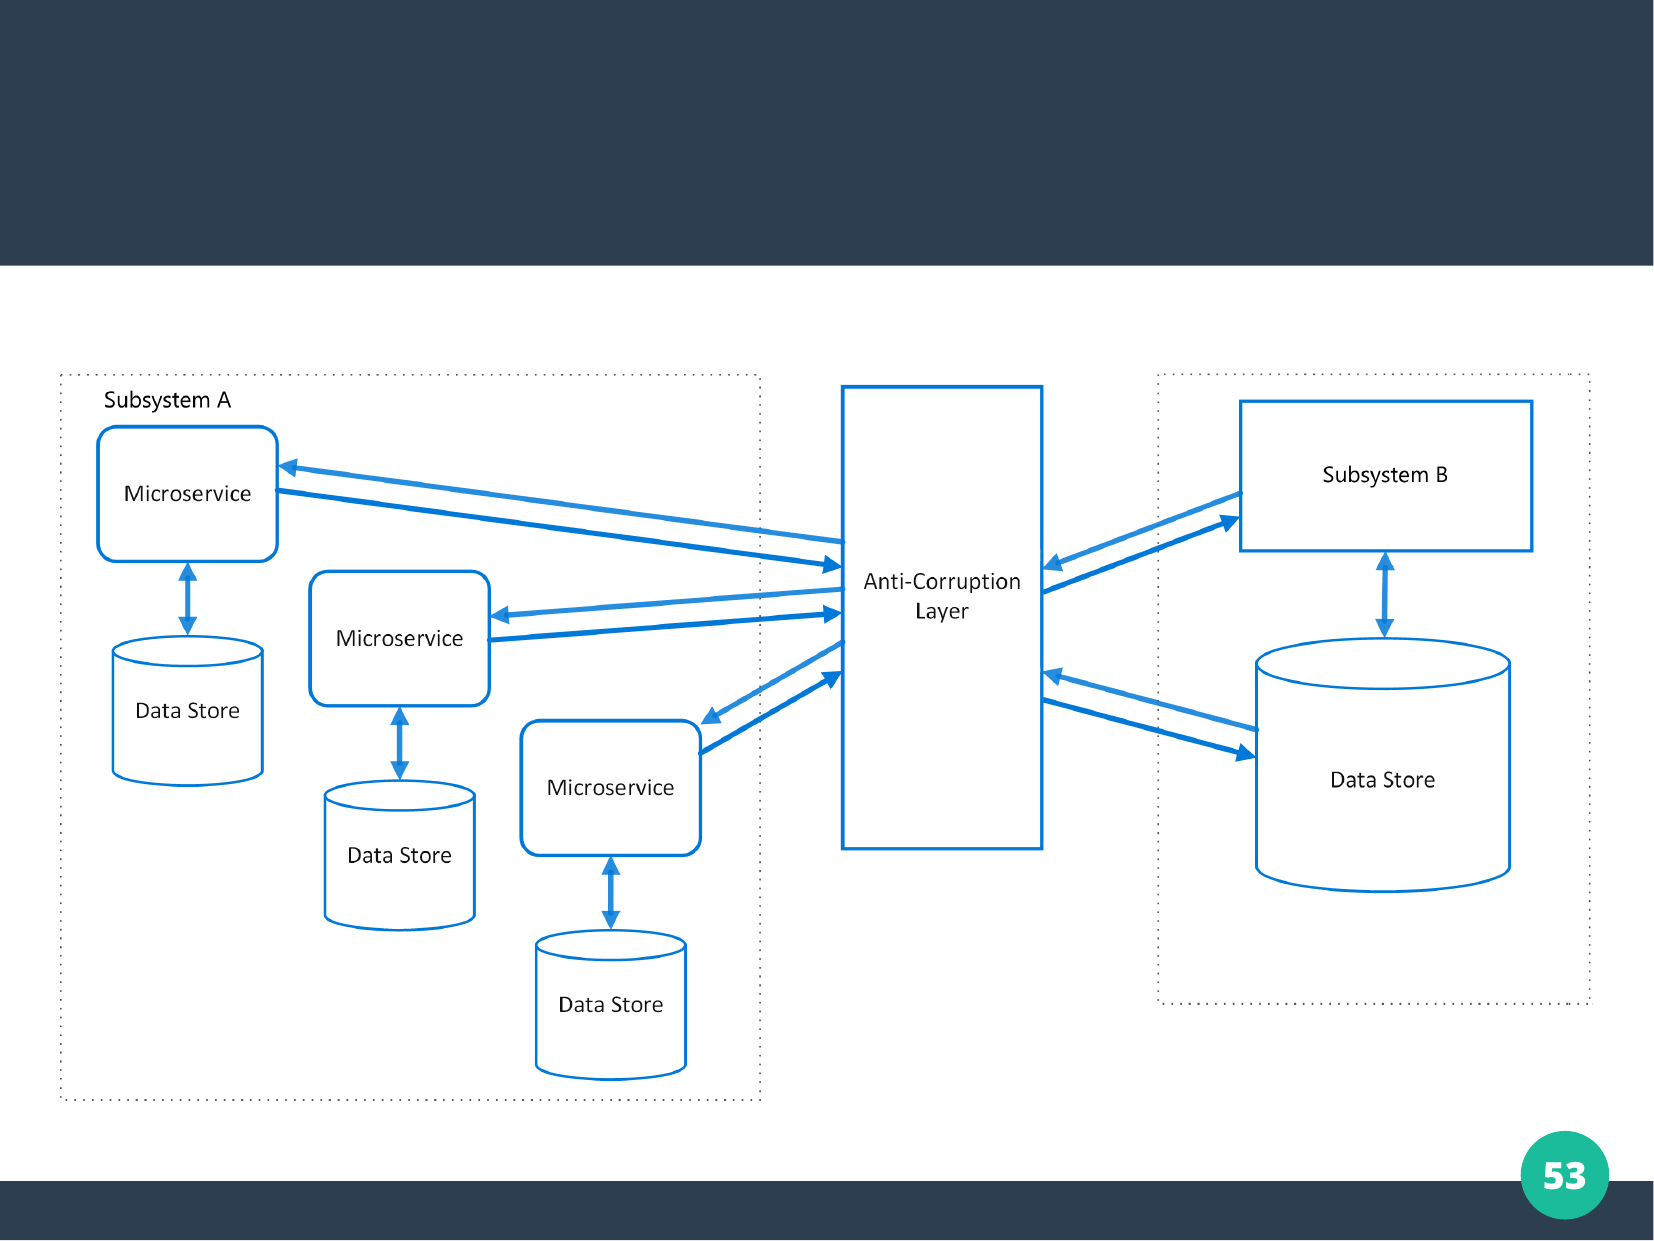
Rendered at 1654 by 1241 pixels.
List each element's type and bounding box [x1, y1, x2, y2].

picture [59, 368, 1595, 1109]
